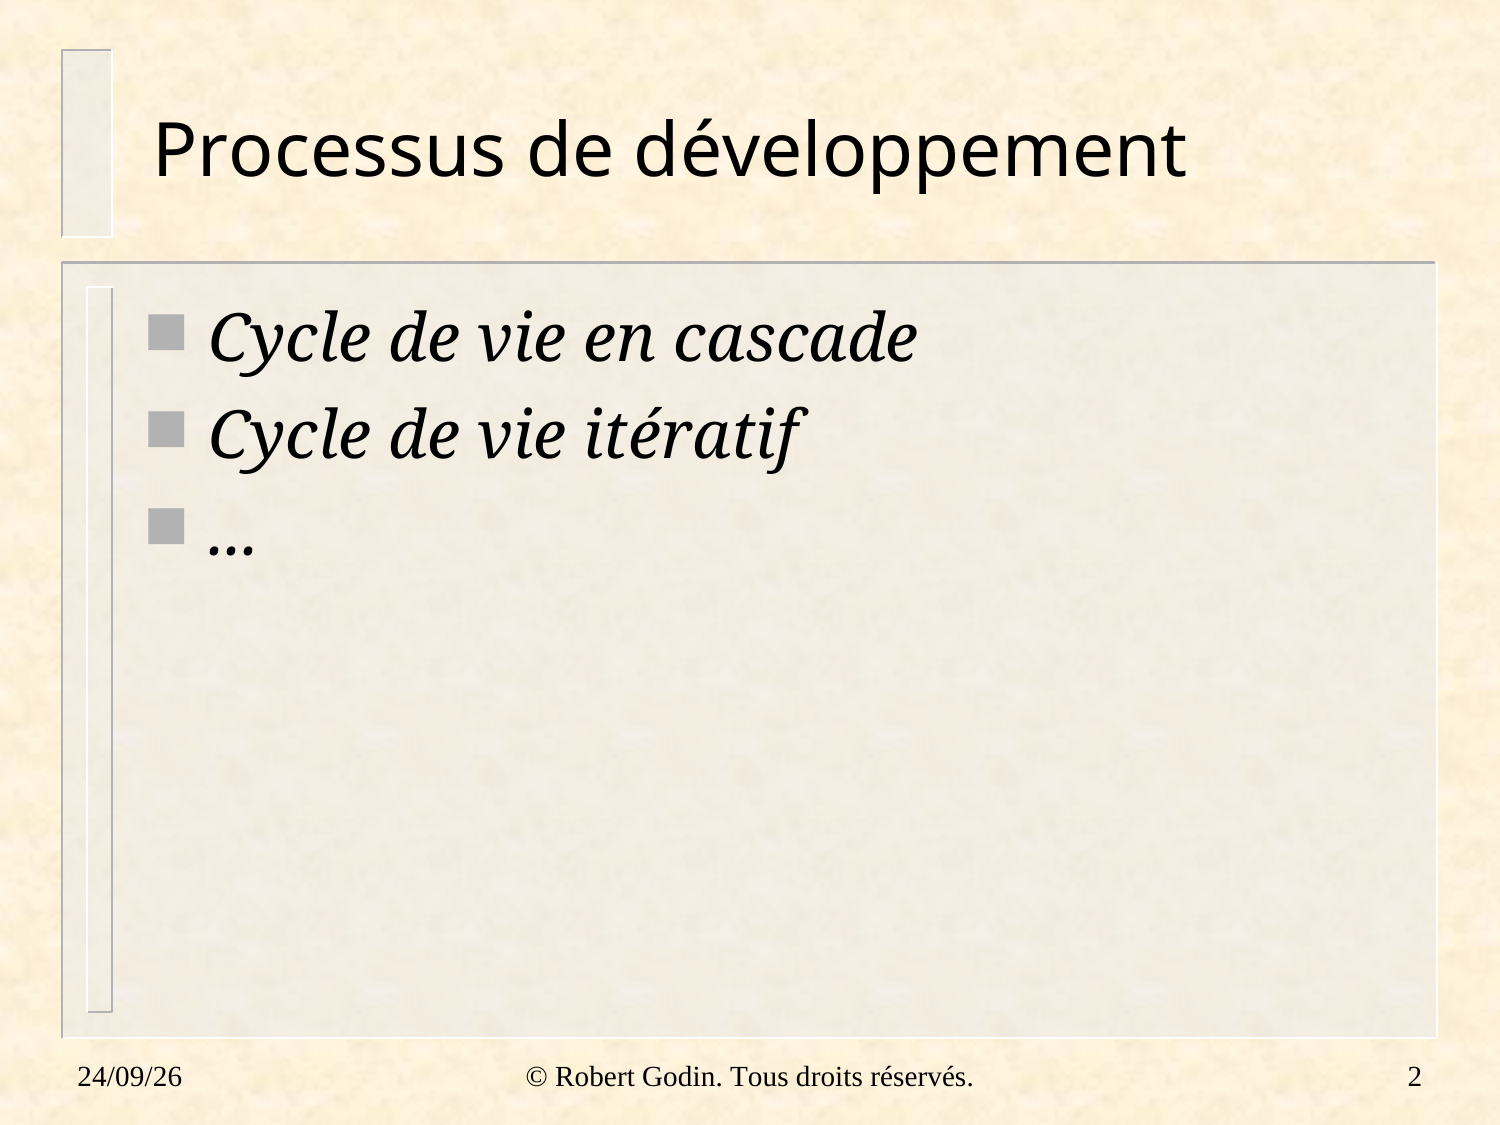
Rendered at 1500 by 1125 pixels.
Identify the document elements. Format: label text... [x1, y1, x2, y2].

list Cycle de vie en cascade Cycle de vie itératif ... [137, 287, 1413, 963]
title Processus de développement [137, 56, 1413, 238]
picture [0, 0, 1500, 1125]
text_box 31/05/21 [62, 1037, 376, 1113]
text_box © Robert Godin. Tous droits réservés. [512, 1037, 988, 1113]
text_box <number> [1125, 1037, 1438, 1113]
